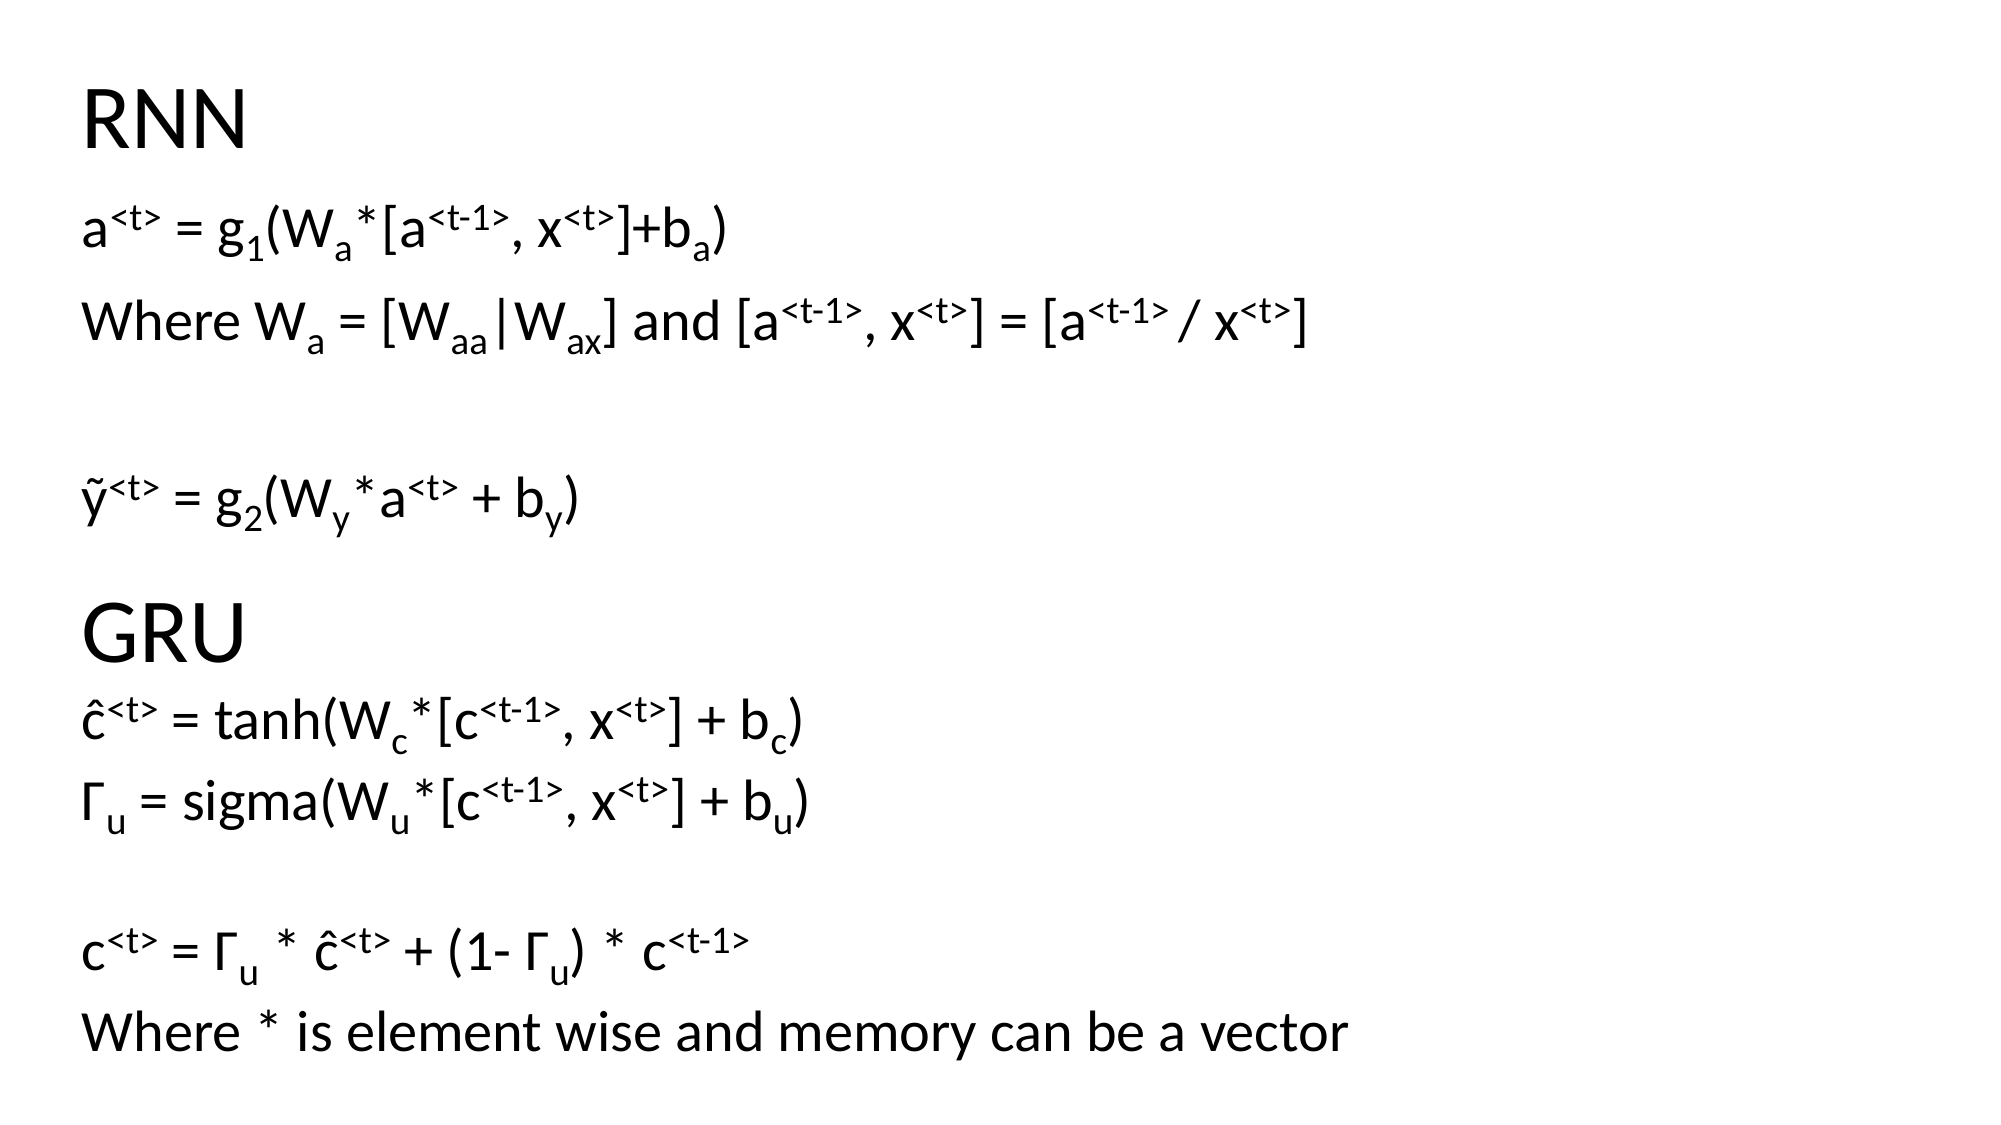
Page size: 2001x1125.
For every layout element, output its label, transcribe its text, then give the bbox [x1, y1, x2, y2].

text_box GRU ĉ<t> = tanh(Wc*[c<t-1>, x<t>] + bc) Γu = sigma(Wu*[c<t-1>, x<t>] + bu) c<t> = Γu * ĉ<t> + (1- Γu) * c<t-1> Where * is element wise and memory can be a vector [66, 563, 1881, 1044]
list RNN a<t> = g1(Wa*[a<t-1>, x<t>]+ba) Where Wa = [Waa|Wax] and [a<t-1>, x<t>] = [a<t-1> / x<t>] ỹ<t> = g2(Wy*a<t> + by) [66, 62, 1881, 545]
